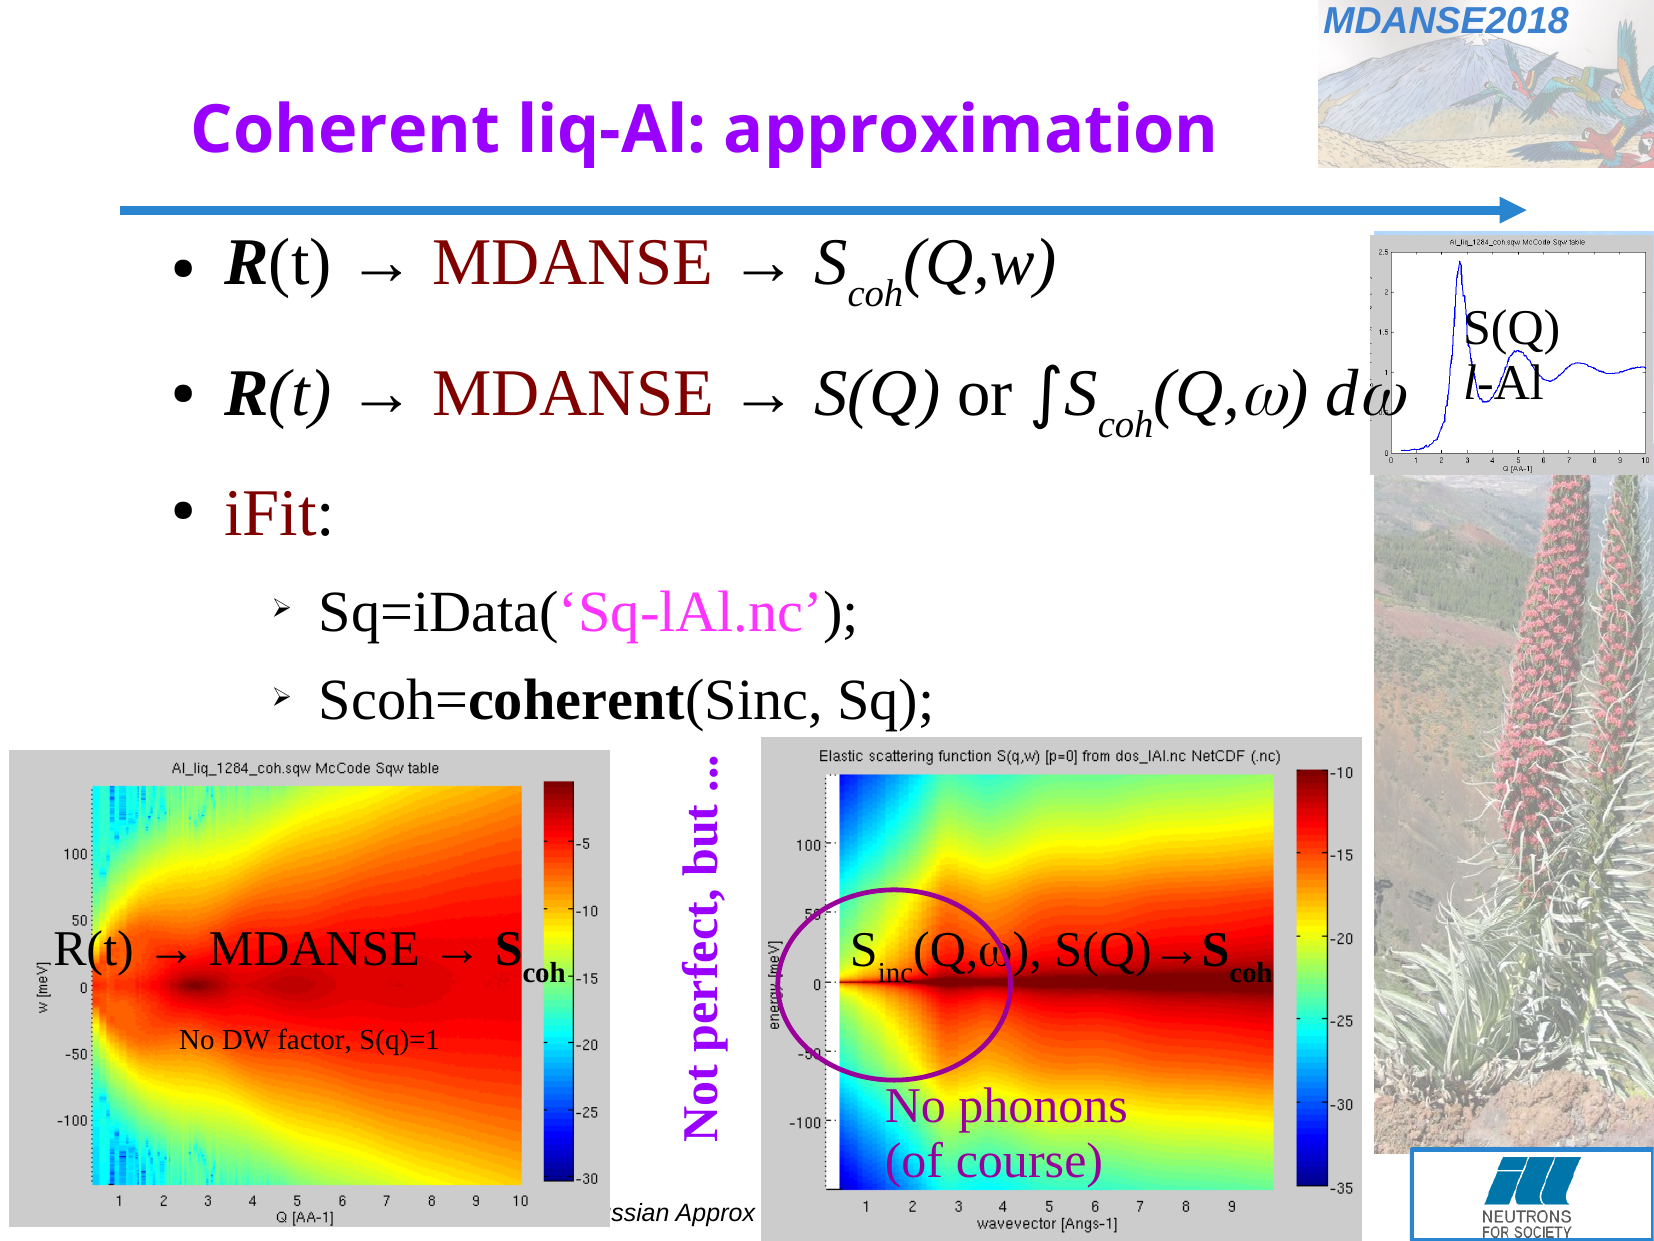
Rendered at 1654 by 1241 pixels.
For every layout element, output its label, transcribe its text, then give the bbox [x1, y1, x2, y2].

text_box Not perfect, but ... [672, 754, 728, 1143]
title Coherent liq-Al: approximation [82, 49, 1328, 203]
picture [1479, 1153, 1583, 1241]
list R(t) → MDANSE → Scoh(Q,w) R(t) → MDANSE → S(Q) or ∫Scoh(Q,w) dw iFit: Sq=iData(‘Sq-lAl.nc’); Scoh=coherent(Sinc, Sq); [82, 225, 1571, 945]
picture [761, 737, 1362, 1241]
picture [9, 750, 610, 1227]
text_box No phonons (of course) [884, 1077, 1150, 1189]
picture [1571, 235, 1654, 475]
